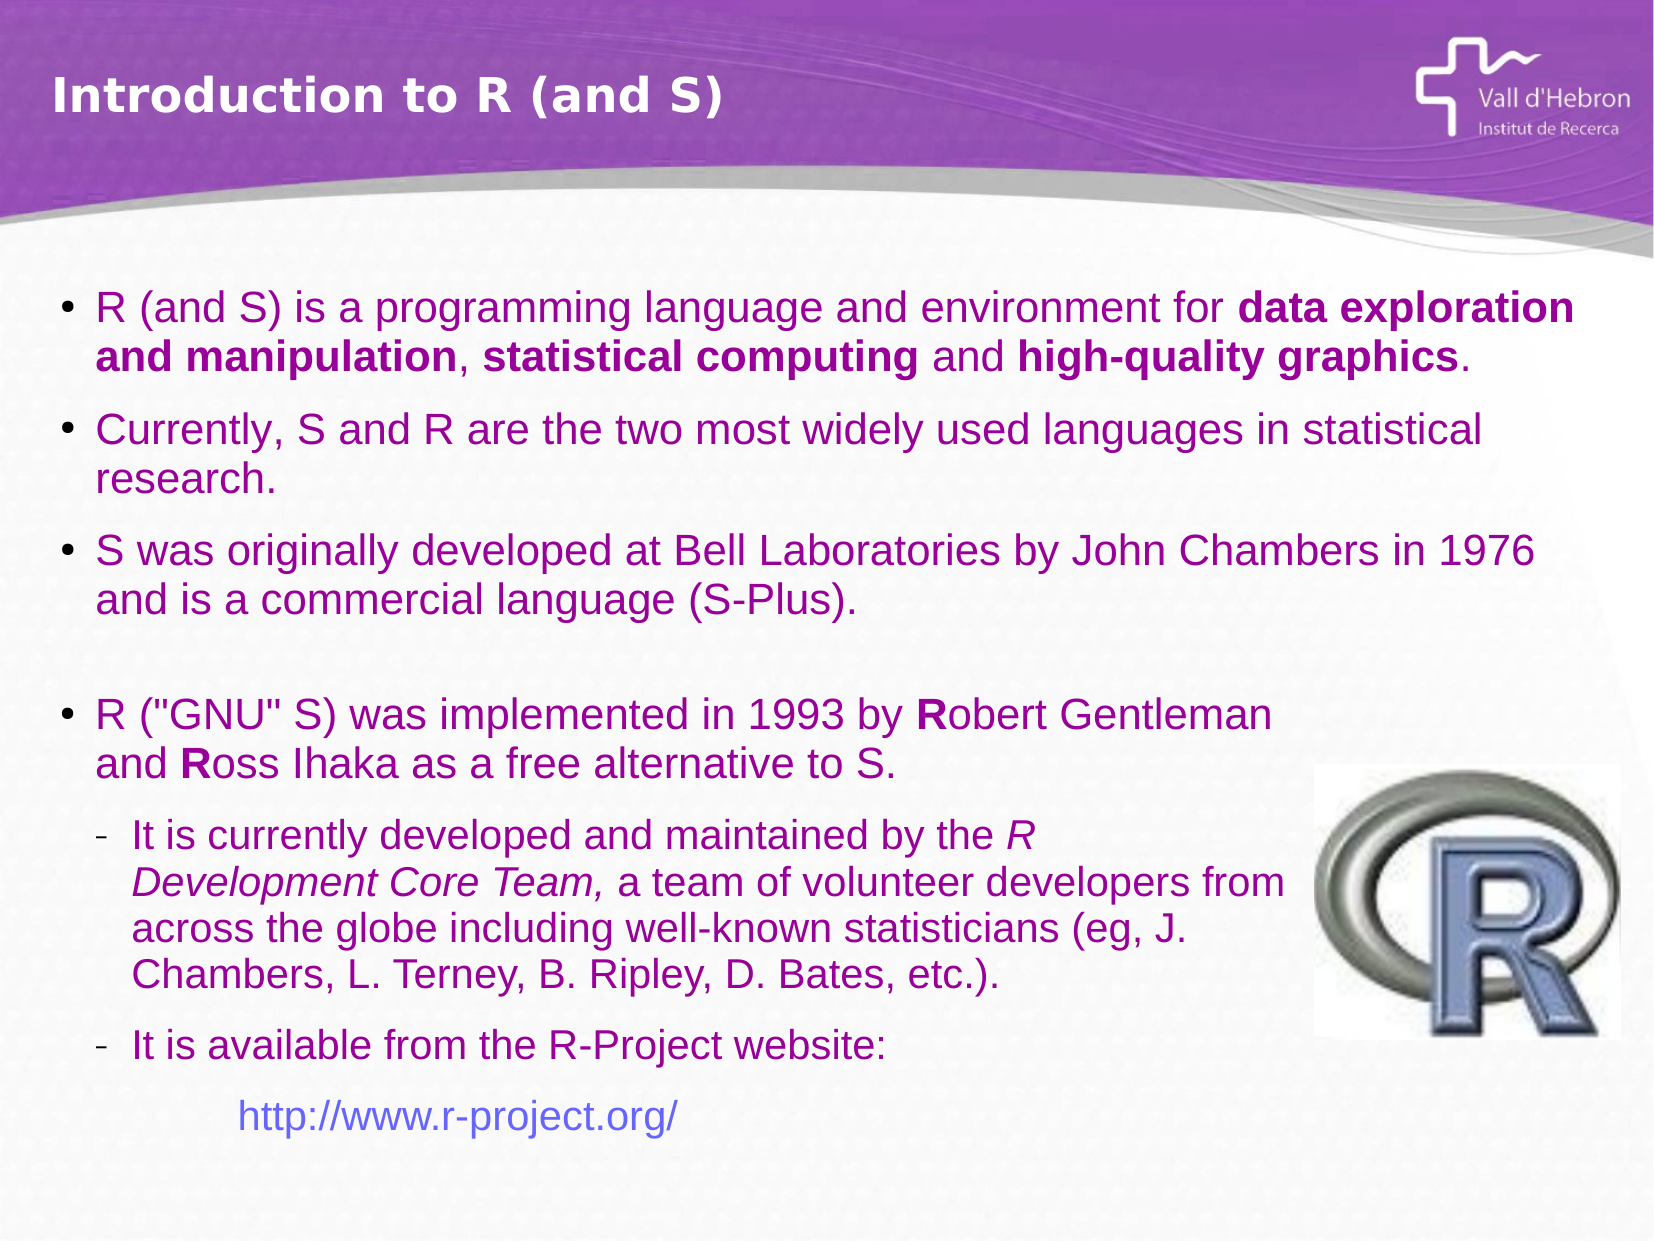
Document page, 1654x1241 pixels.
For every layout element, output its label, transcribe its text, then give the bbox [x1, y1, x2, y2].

picture [0, 0, 1654, 1241]
text_box R (and S) is a programming language and environment for data exploration and manipulation, statistical computing and high-quality graphics. Currently, S and R are the two most widely used languages in statistical research. S was originally developed at Bell Laboratories by John Chambers in 1976 and is a commercial language (S-Plus). [60, 283, 1591, 798]
text_box R ("GNU" S) was implemented in 1993 by Robert Gentleman and Ross Ihaka as a free alternative to S. It is currently developed and maintained by the R Development Core Team, a team of volunteer developers from across the globe including well-known statisticians (eg, J. Chambers, L. Terney, B. Ripley, D. Bates, etc.). It is available from the R-Project website: http://www.r-project.org/ [45, 682, 1306, 1147]
text_box Introduction to R (and S) [51, 67, 739, 134]
